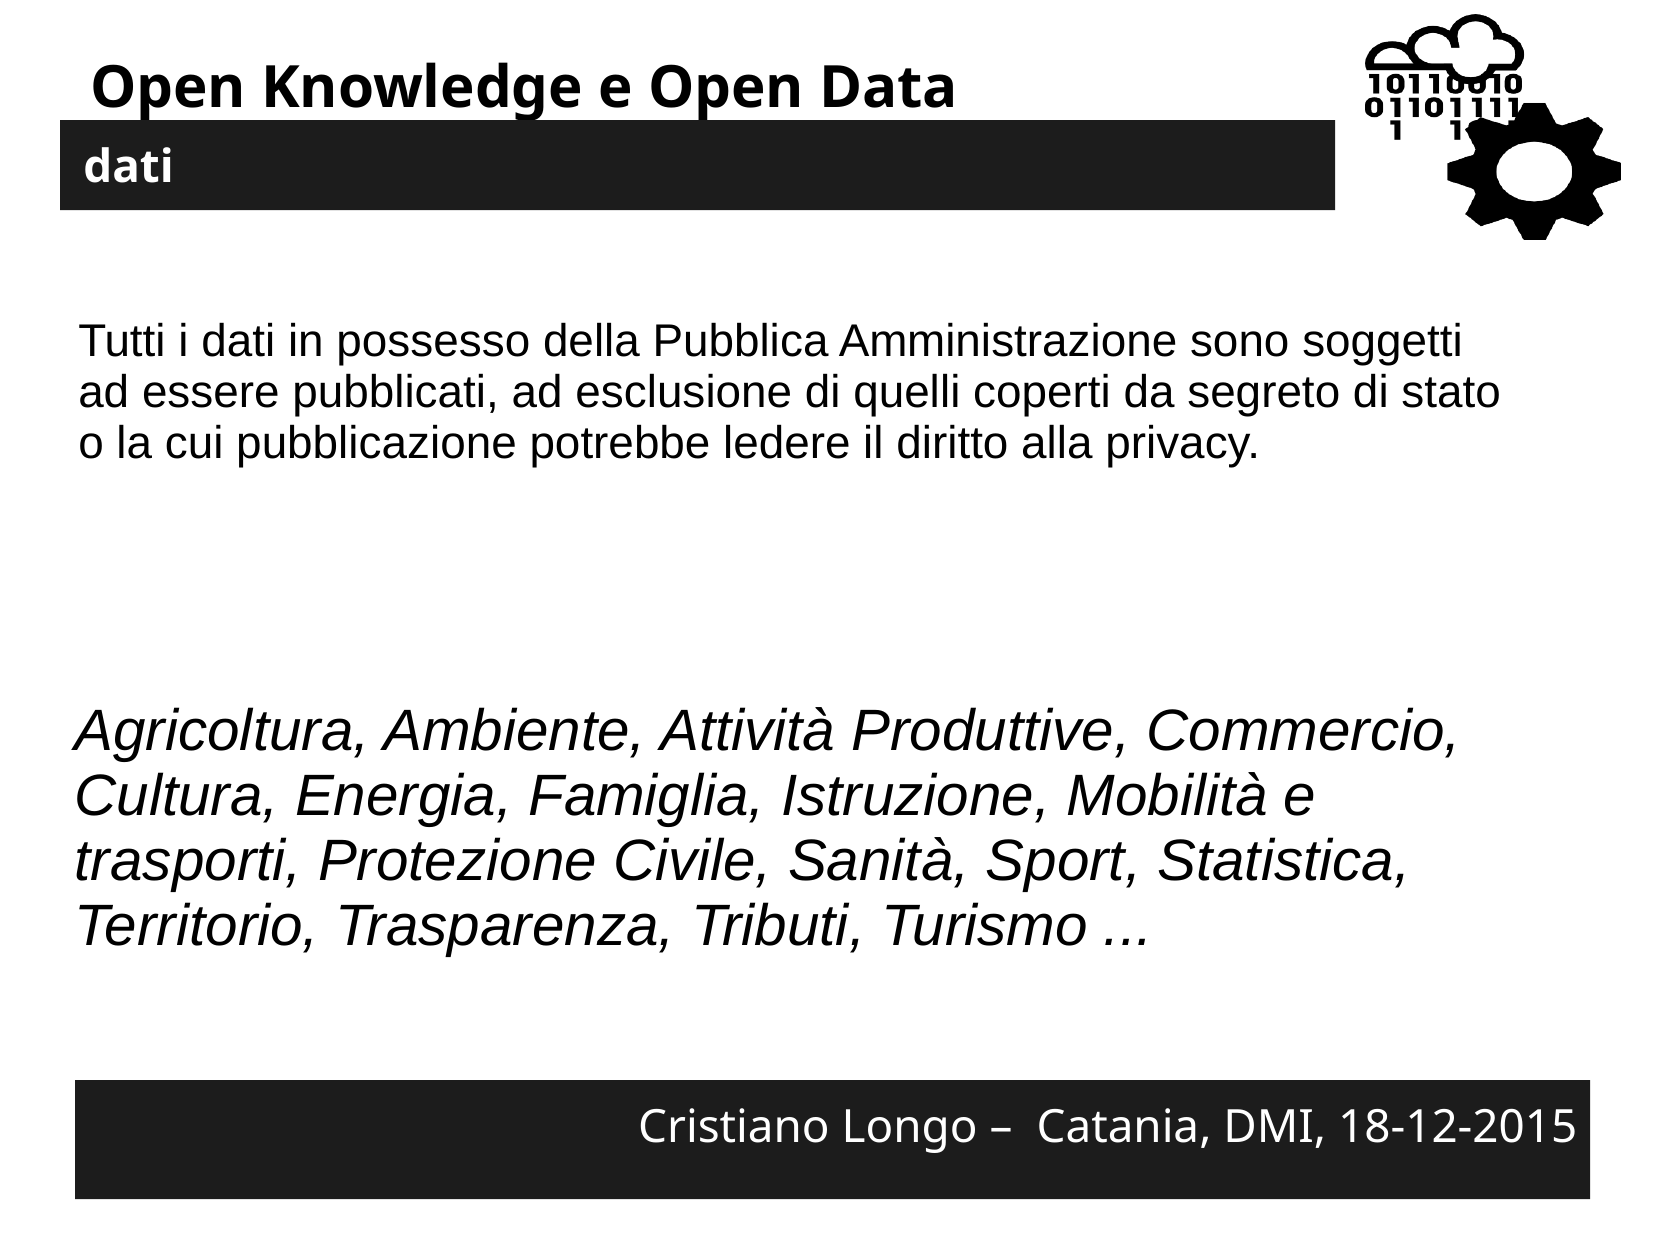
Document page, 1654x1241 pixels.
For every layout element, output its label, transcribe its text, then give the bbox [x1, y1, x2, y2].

list dati [60, 120, 1336, 211]
list Cristiano Longo – Catania, DMI, 18-12-2015 [75, 1080, 1591, 1200]
list Open Knowledge e Open Data [75, 45, 1325, 120]
text_box Agricoltura, Ambiente, Attività Produttive, Commercio, Cultura, Energia, Famiglia, Istruzione, Mobilità e trasporti, Protezione Civile, Sanità, Sport, Statistica, Territorio, Trasparenza, Tributi, Turismo ... [60, 690, 1561, 1032]
picture [1365, 14, 1621, 241]
text_box Tutti i dati in possesso della Pubblica Amministrazione sono soggetti ad essere pubblicati, ad esclusione di quelli coperti da segreto di stato o la cui pubblicazione potrebbe ledere il diritto alla privacy. [63, 307, 1549, 476]
